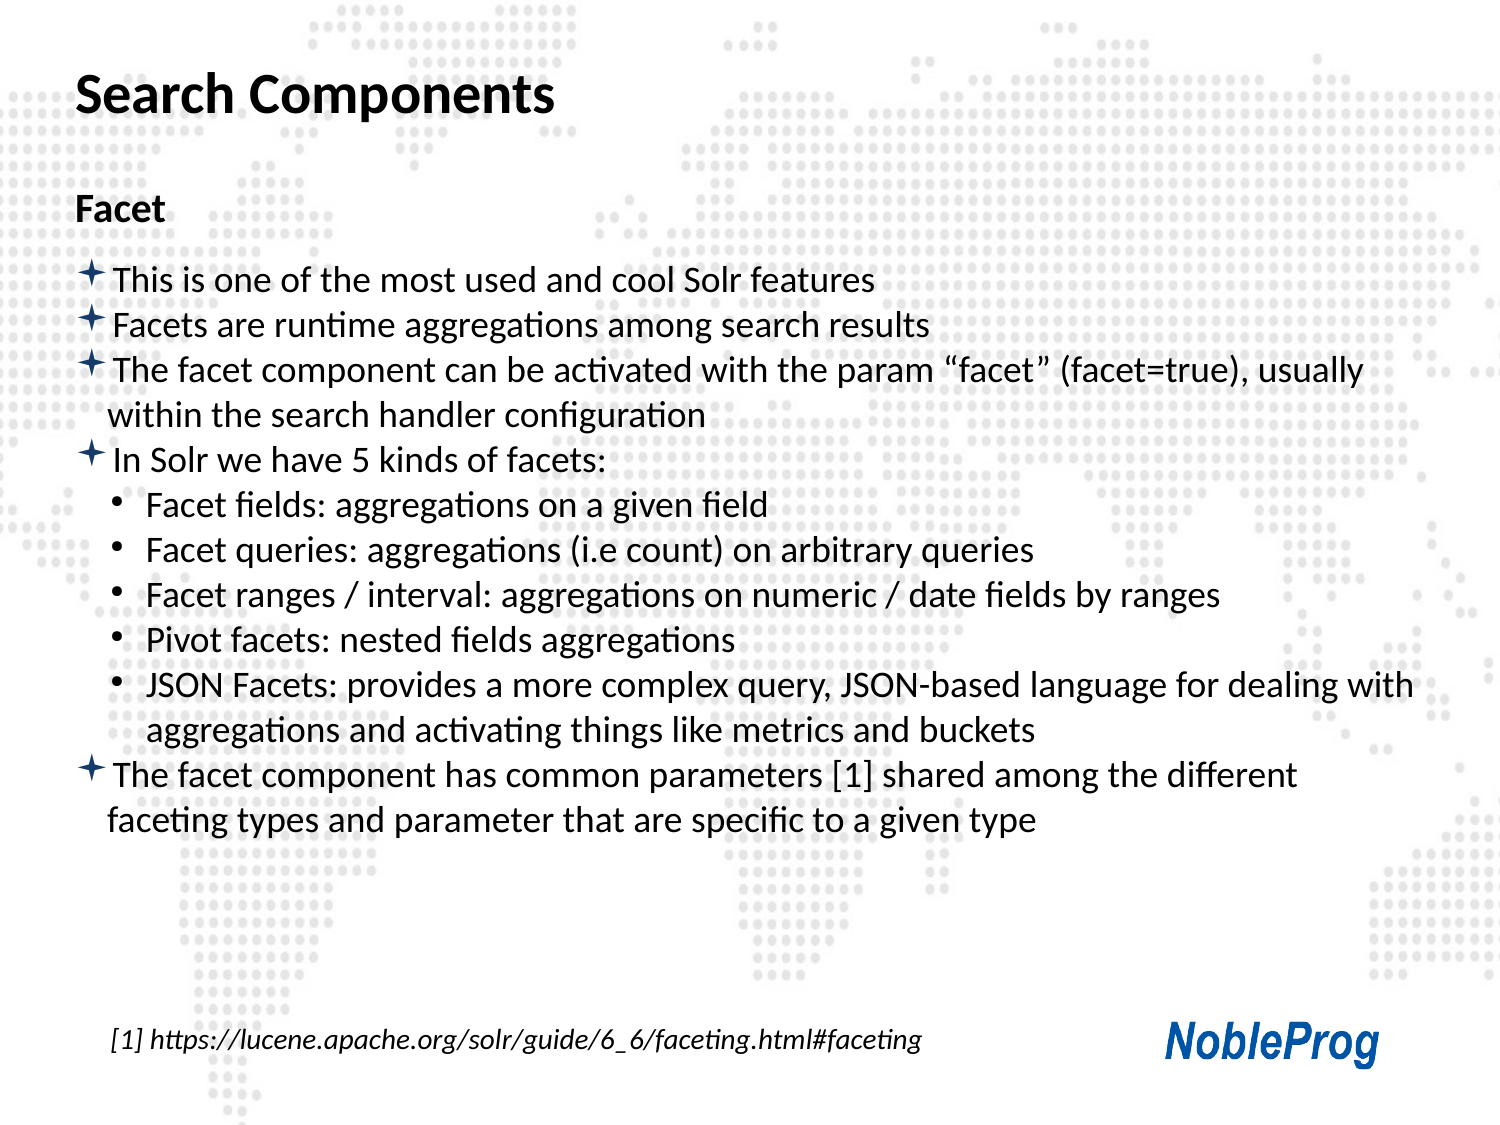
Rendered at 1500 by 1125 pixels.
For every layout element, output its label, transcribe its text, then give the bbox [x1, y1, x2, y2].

text_box Search Components [75, 55, 1425, 180]
text_box This is one of the most used and cool Solr features Facets are runtime aggregations among search results The facet component can be activated with the param “facet” (facet=true), usually within the search handler configuration In Solr we have 5 kinds of facets: Facet fields: aggregations on a given field Facet queries: aggregations (i.e count) on arbitrary queries Facet ranges / interval: aggregations on numeric / date fields by ranges Pivot facets: nested fields aggregations JSON Facets: provides a more complex query, JSON-based language for dealing with aggregations and activating things like metrics and buckets The facet component has common parameters [1] shared among the different faceting types and parameter that are specific to a given type [1] https://lucene.apache.org/solr/guide/6_6/faceting.html#faceting [75, 255, 1425, 906]
picture [0, 0, 1500, 1125]
text_box Facet [75, 180, 1425, 255]
